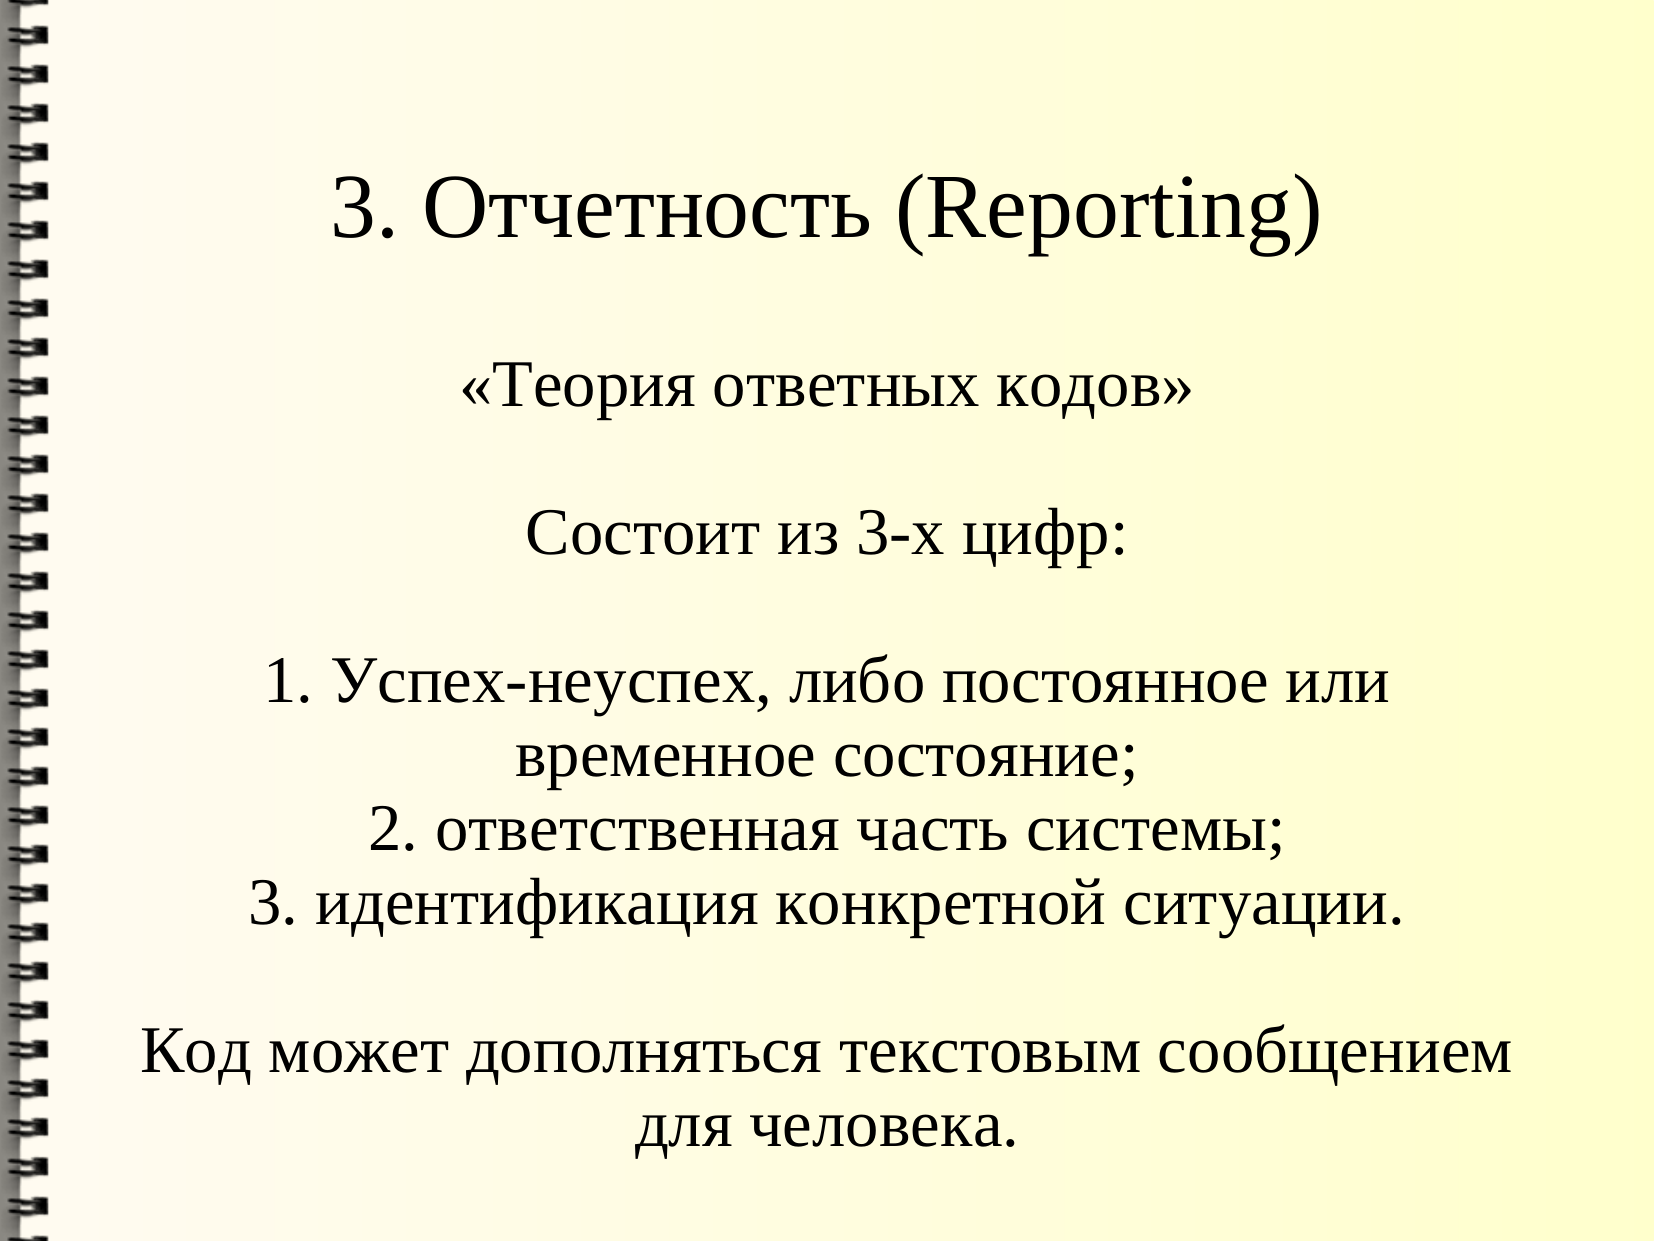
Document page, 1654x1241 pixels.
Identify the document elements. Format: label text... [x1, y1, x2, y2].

picture [0, 0, 1654, 1241]
title 3. Отчетность (Reporting) [121, 102, 1534, 311]
subtitle «Теория ответных кодов» Состоит из 3-х цифр: 1. Успех-неуспех, либо постоянное или временное состояние; 2. ответственная часть системы; 3. идентификация конкретной ситуации. Код может дополняться текстовым сообщением для человека. [121, 344, 1534, 1164]
